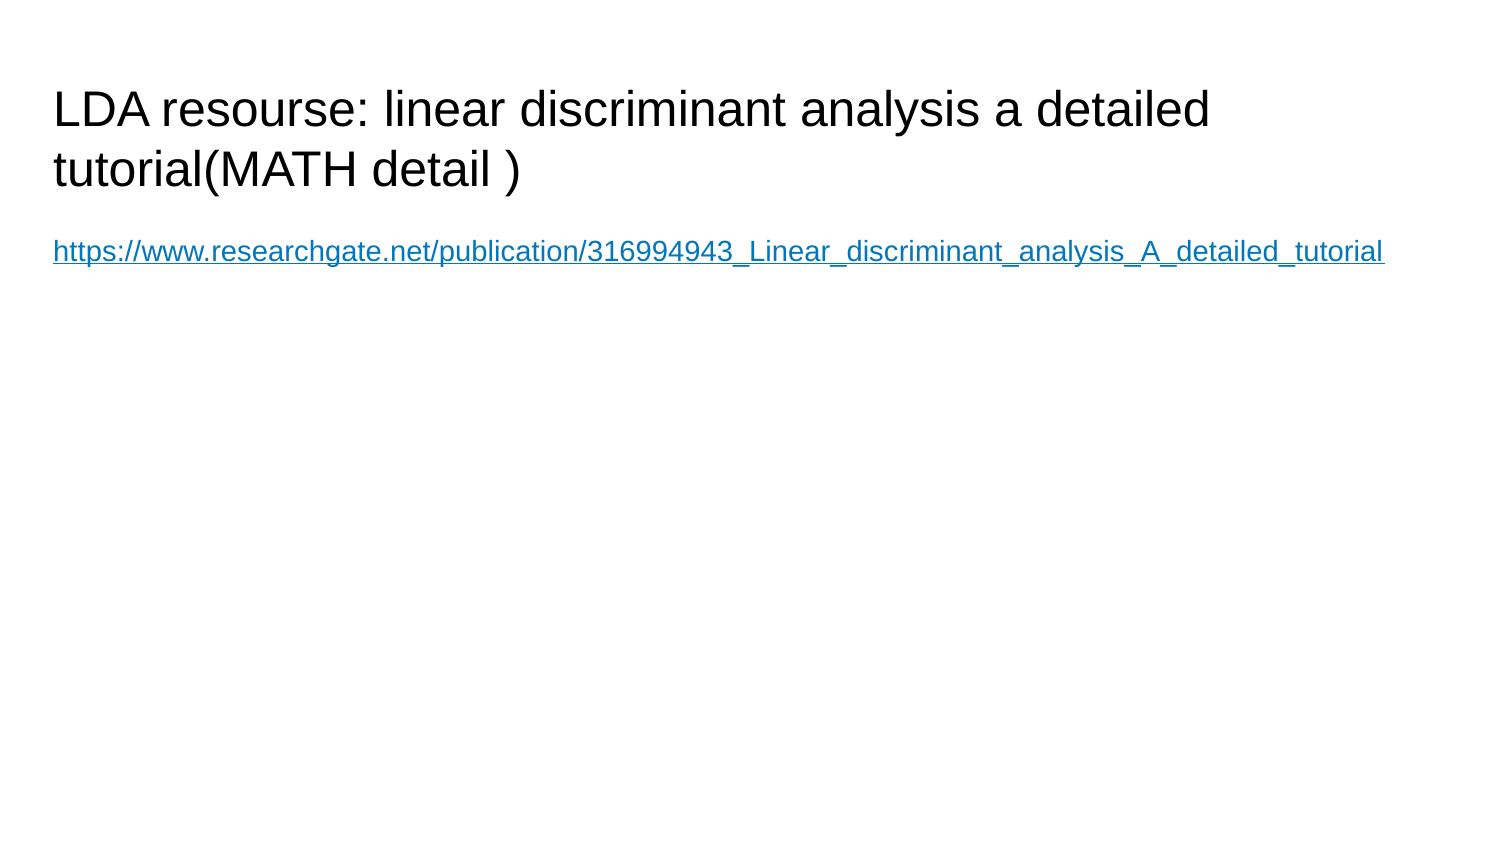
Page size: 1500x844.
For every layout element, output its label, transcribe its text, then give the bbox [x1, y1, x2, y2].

text_box LDA resourse: linear discriminant analysis a detailed tutorial(MATH detail ) https://www.researchgate.net/publication/316994943_Linear_discriminant_analysis_A_detailed_tutorial [38, 61, 1430, 501]
